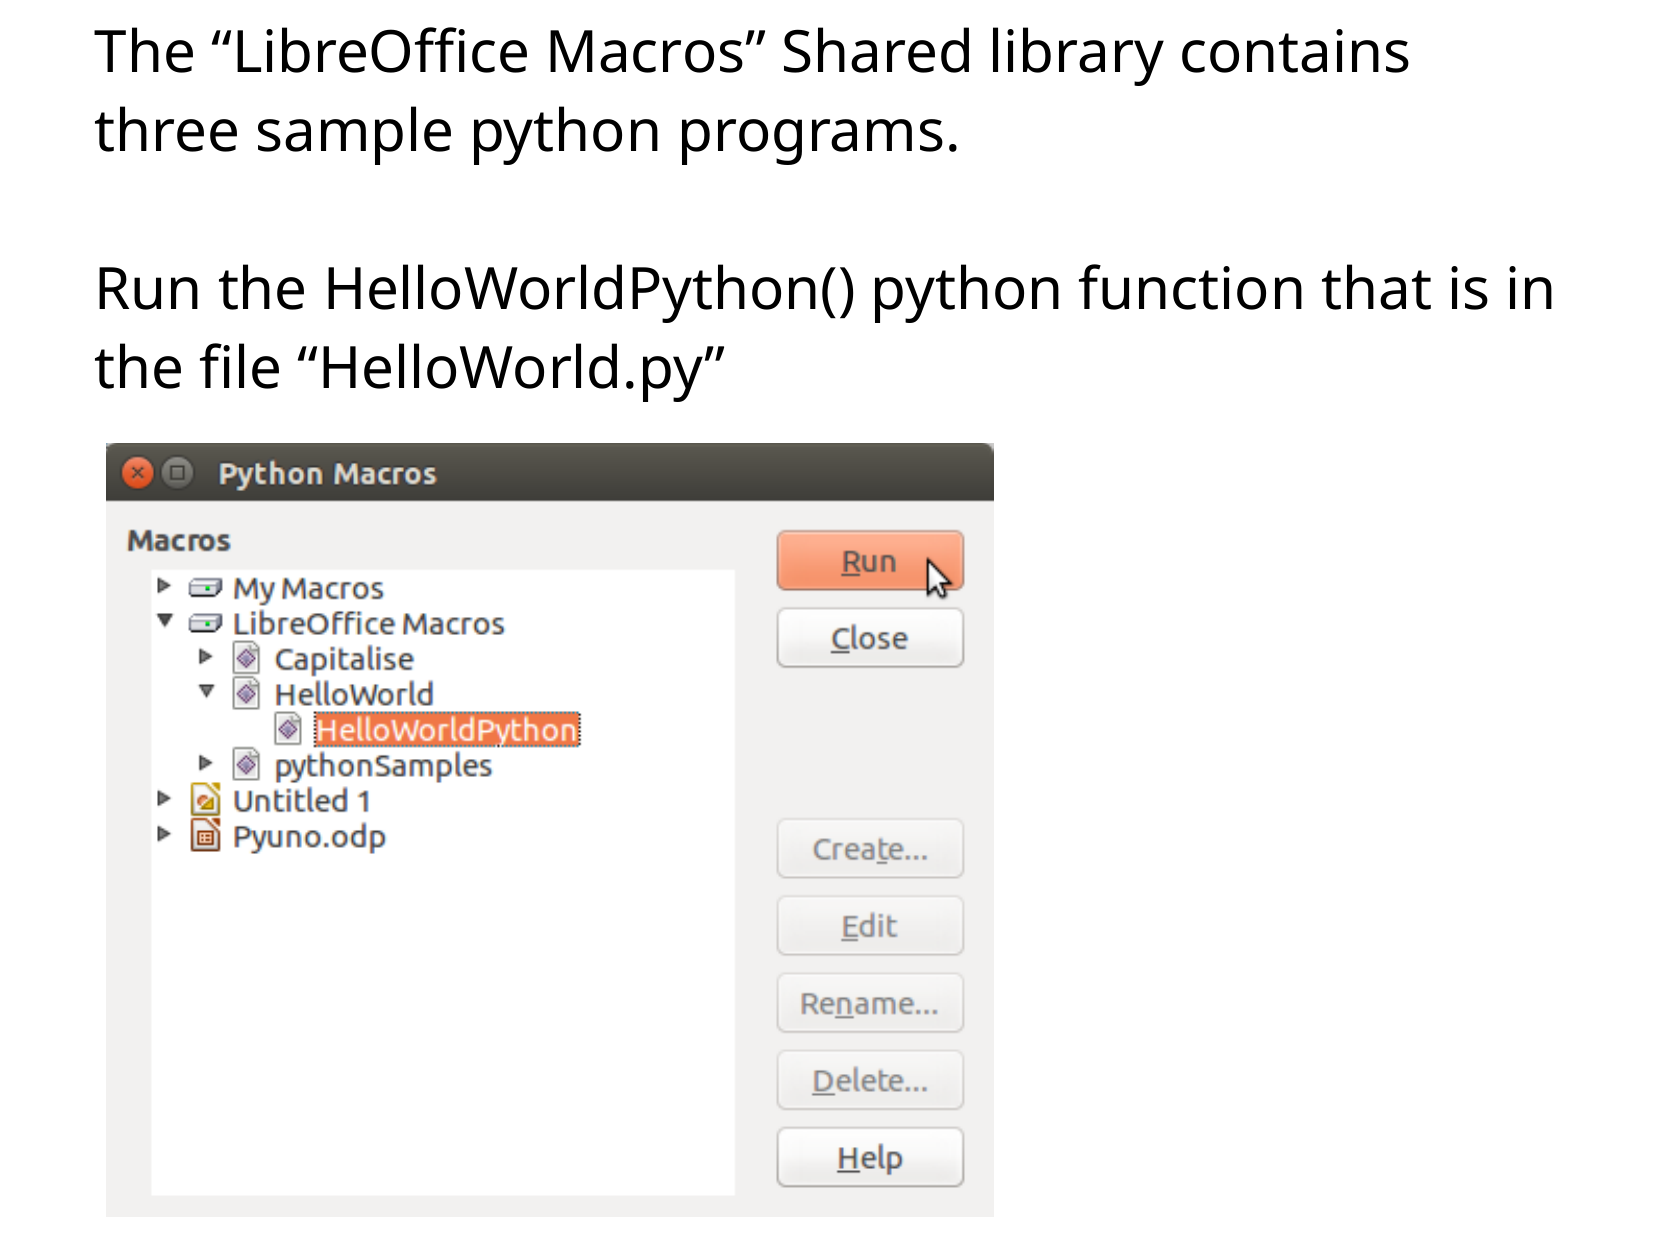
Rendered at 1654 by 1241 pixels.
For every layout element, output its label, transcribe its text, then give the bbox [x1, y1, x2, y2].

picture [106, 443, 994, 1217]
title The “LibreOffice Macros” Shared library contains three sample python programs. Run the HelloWorldPython() python function that is in the file “HelloWorld.py” [94, 47, 1560, 369]
